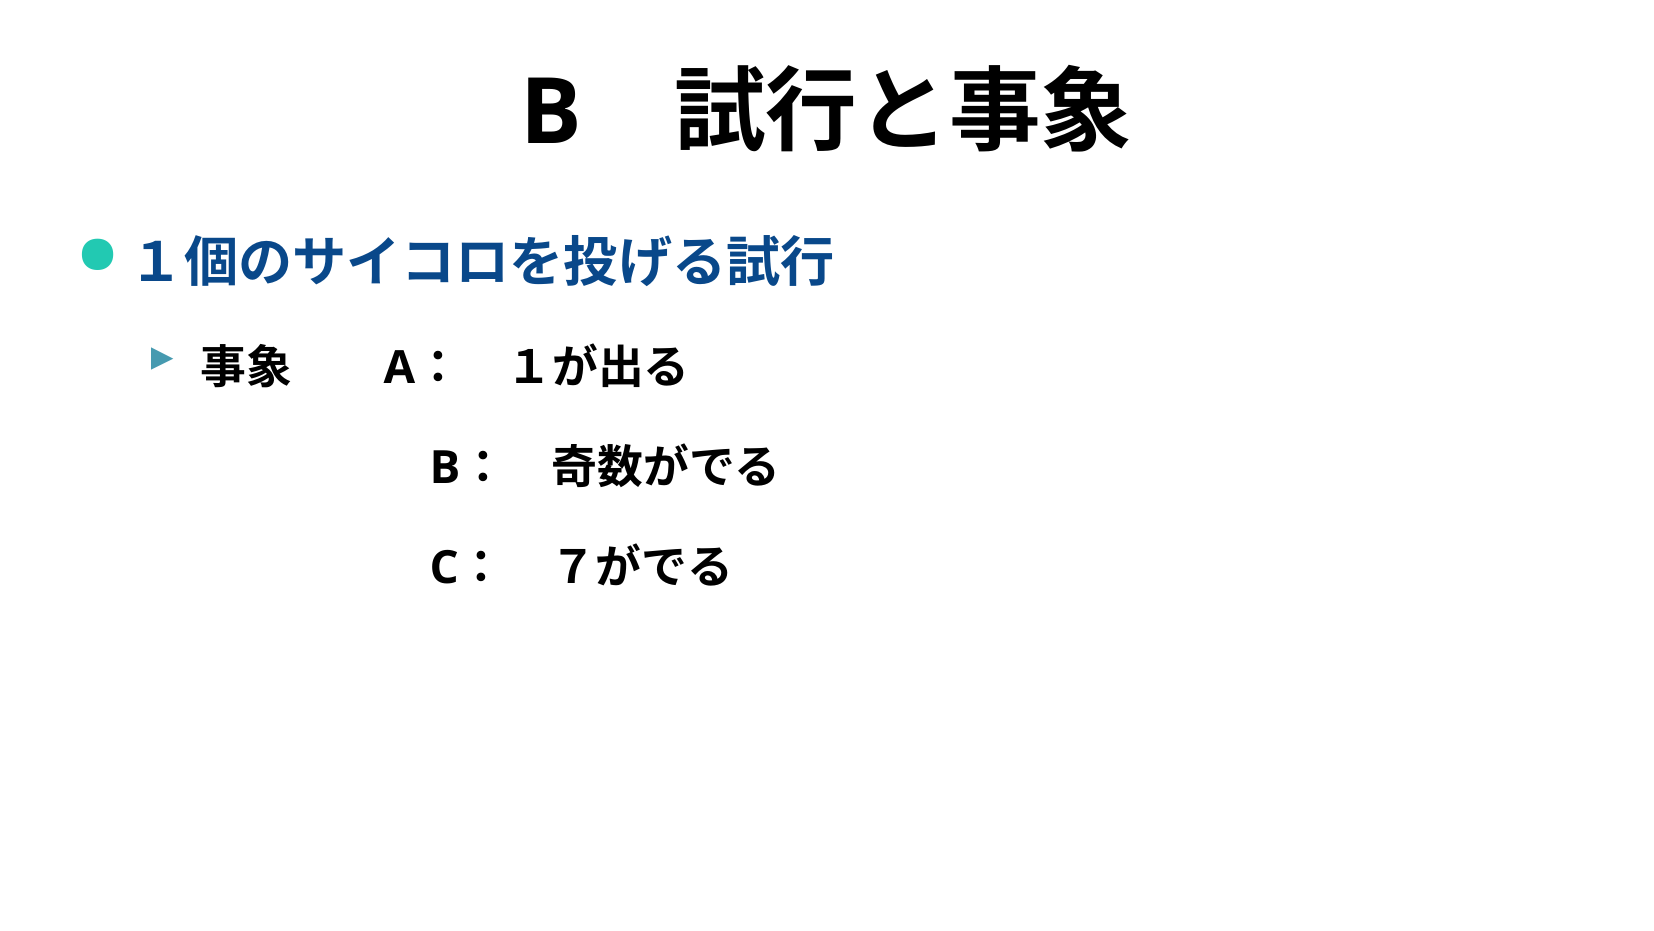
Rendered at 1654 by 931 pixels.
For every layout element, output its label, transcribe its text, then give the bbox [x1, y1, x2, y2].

title B 試行と事象 [29, 29, 1625, 178]
list １個のサイコロを投げる試行 事象 A： １が出る B： 奇数がでる C： ７がでる [59, 206, 1595, 827]
